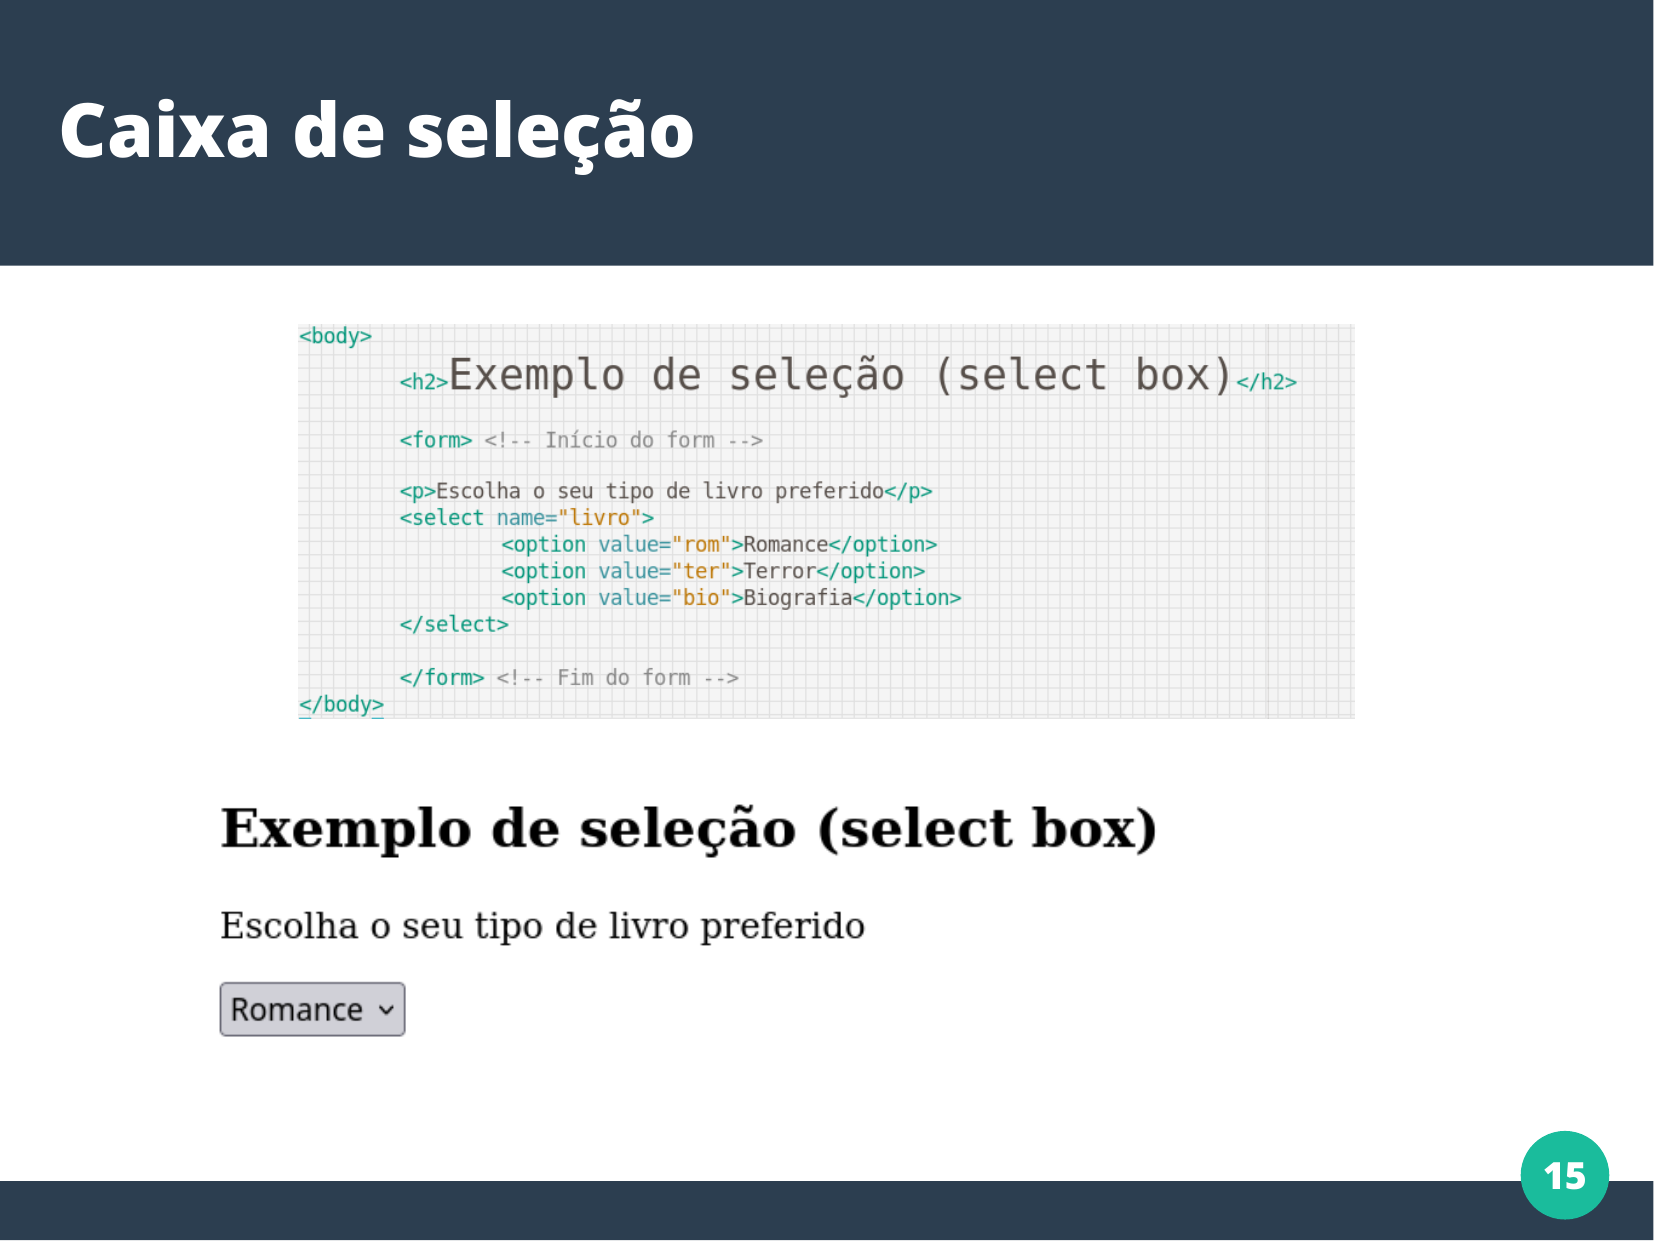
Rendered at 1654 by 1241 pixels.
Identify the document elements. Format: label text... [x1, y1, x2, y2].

title Caixa de seleção [59, 49, 1595, 207]
picture [206, 756, 1448, 1151]
picture [298, 324, 1355, 720]
